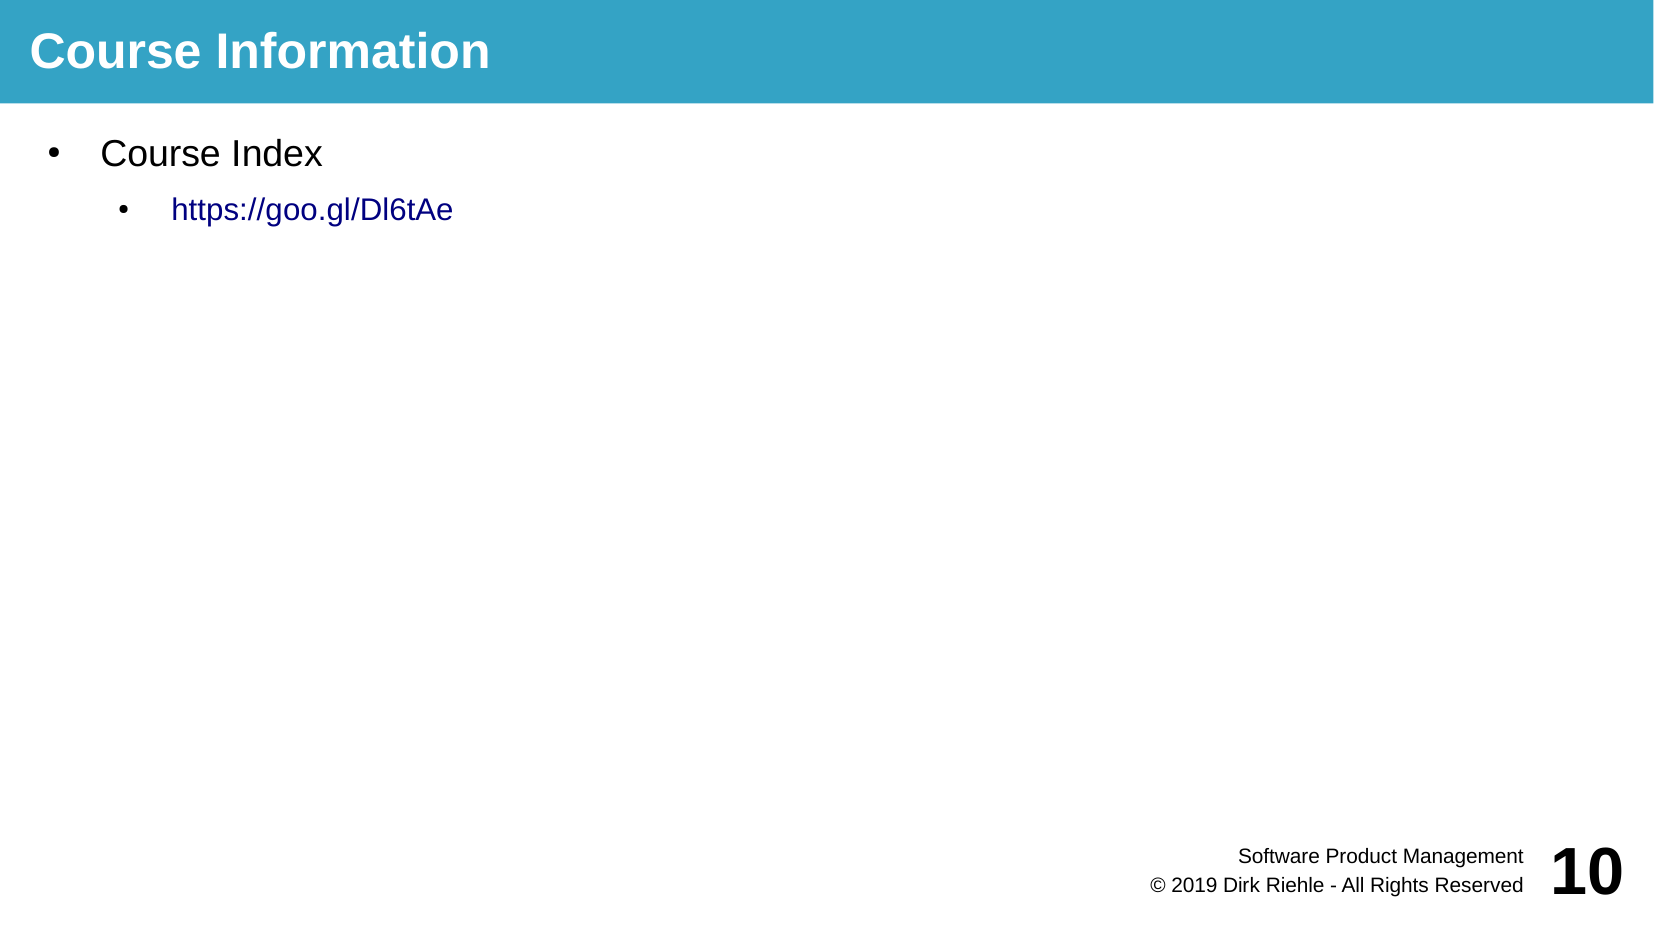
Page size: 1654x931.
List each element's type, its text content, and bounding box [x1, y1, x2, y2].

title Course Information [0, 0, 1654, 104]
list Course Index https://goo.gl/Dl6tAe [29, 132, 1625, 813]
